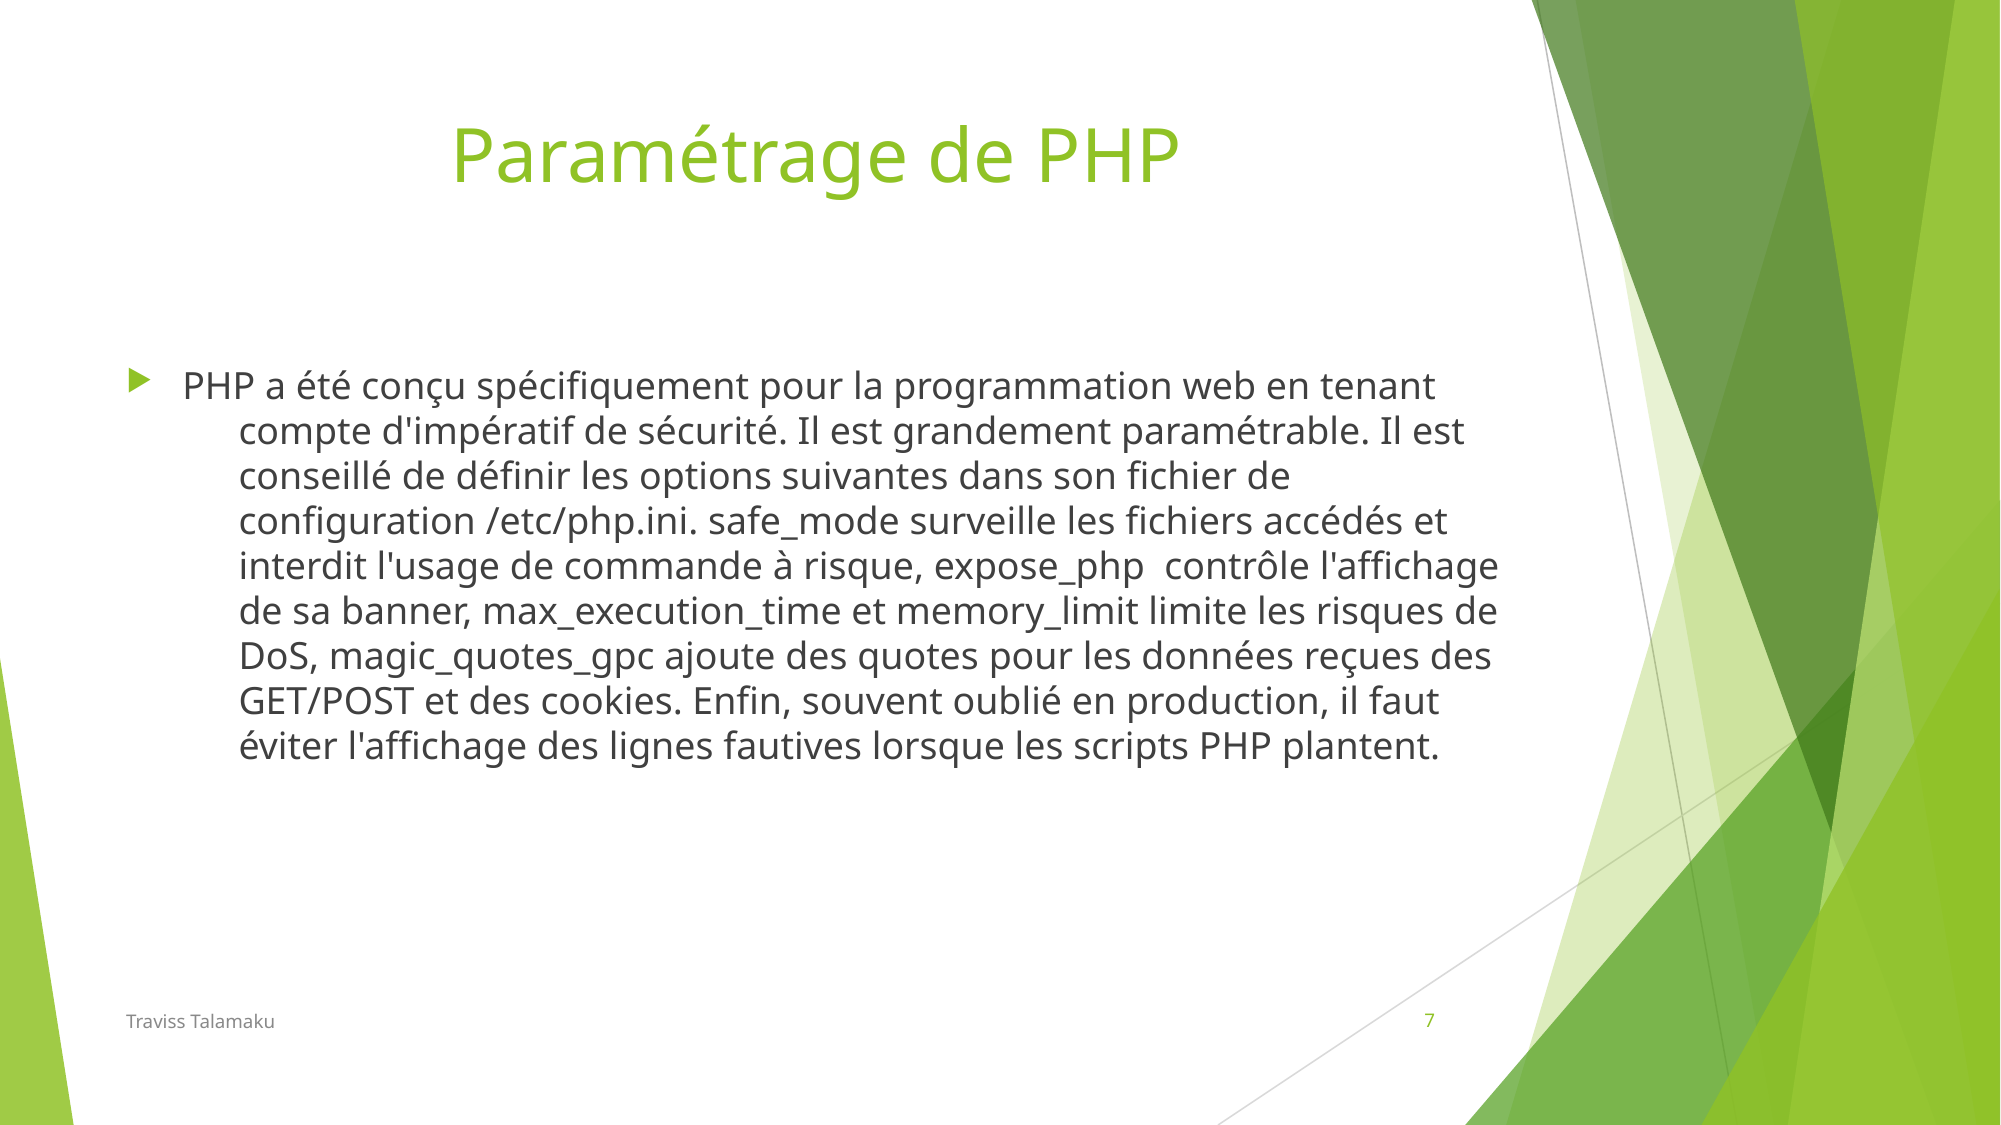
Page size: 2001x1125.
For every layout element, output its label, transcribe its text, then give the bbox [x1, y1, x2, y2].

title Paramétrage de PHP [111, 99, 1522, 317]
text_box [1409, 991, 1522, 1051]
text_box Traviss Talamaku [111, 991, 1145, 1051]
list PHP a été conçu spécifiquement pour la programmation web en tenant compte d'impératif de sécurité. Il est grandement paramétrable. Il est conseillé de définir les options suivantes dans son fichier de configuration /etc/php.ini. safe_mode surveille les fichiers accédés et interdit l'usage de commande à risque, expose_php contrôle l'affichage de sa banner, max_execution_time et memory_limit limite les risques de DoS, magic_quotes_gpc ajoute des quotes pour les données reçues des GET/POST et des cookies. Enfin, souvent oublié en production, il faut éviter l'affichage des lignes fautives lorsque les scripts PHP plantent. [111, 354, 1522, 992]
